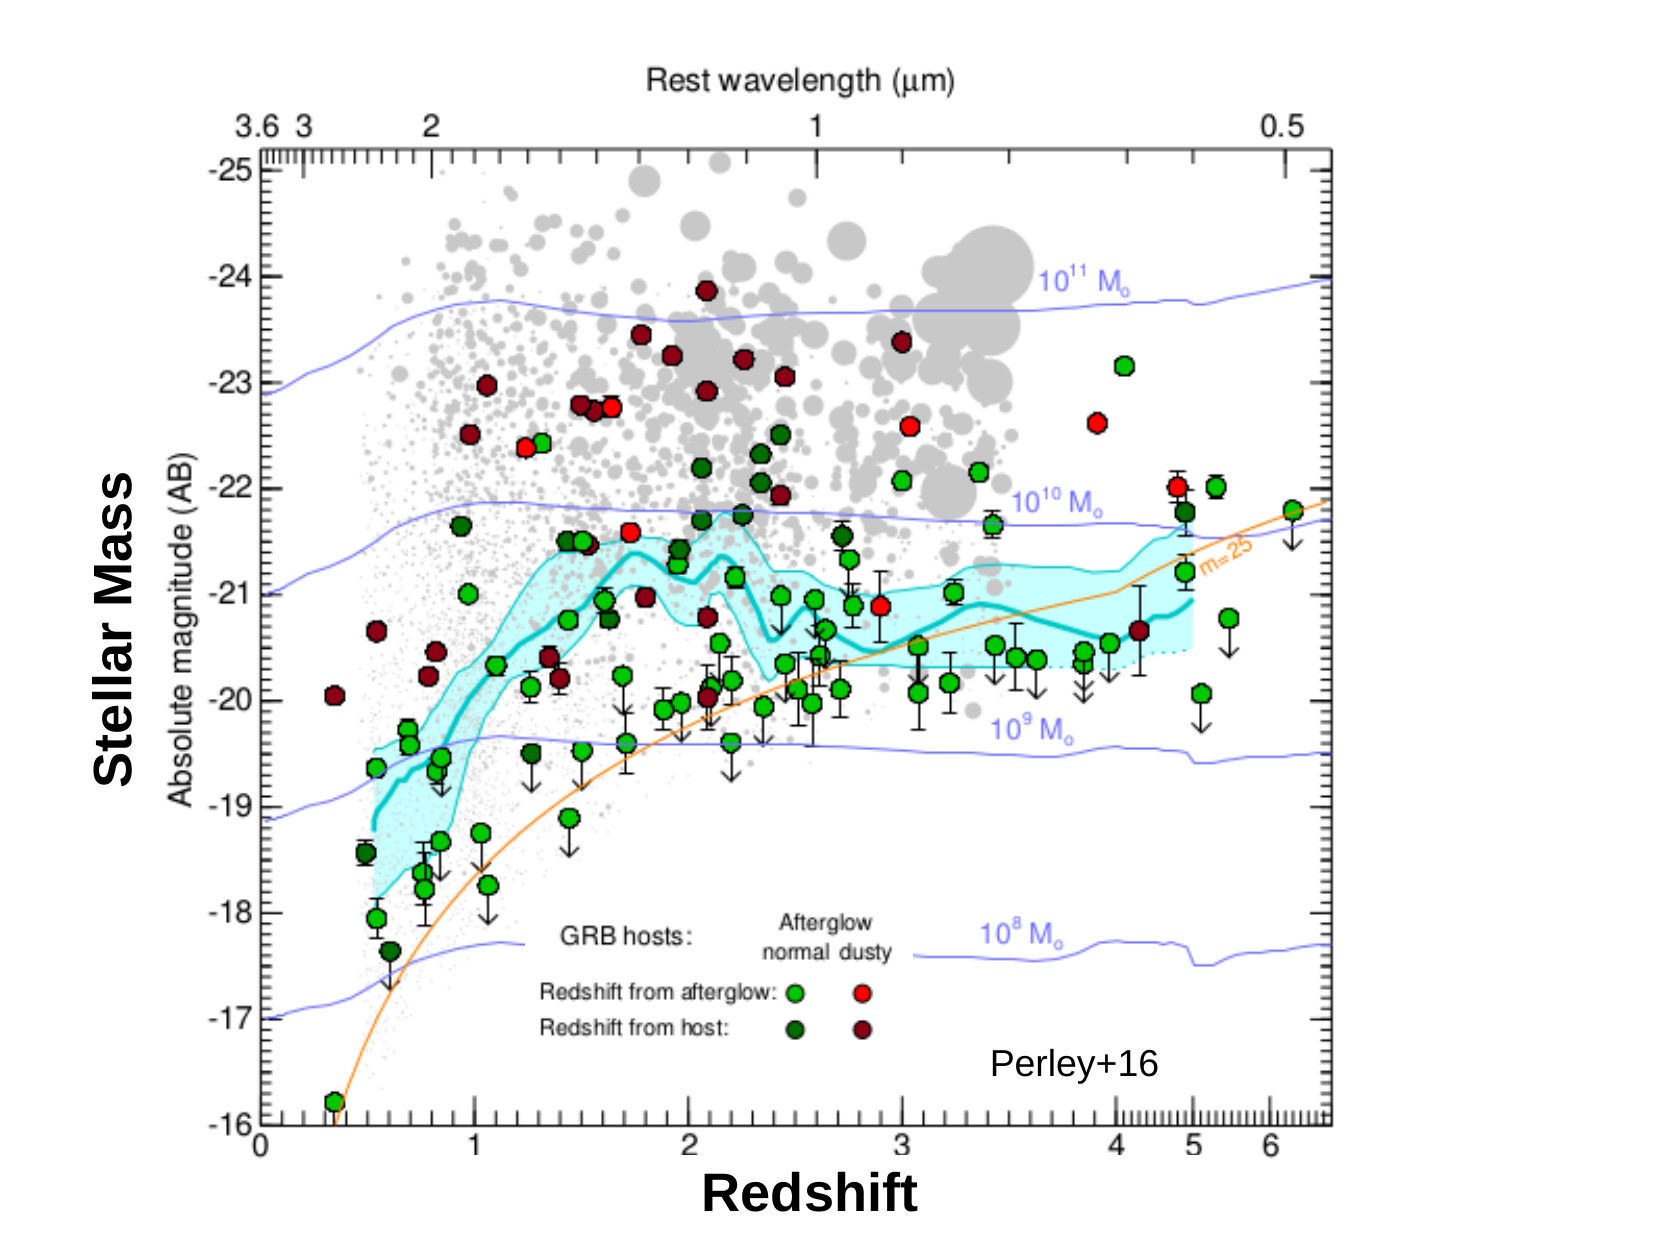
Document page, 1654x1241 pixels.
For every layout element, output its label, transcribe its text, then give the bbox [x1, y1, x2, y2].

text_box Perley+16 [975, 1035, 1306, 1092]
picture [150, 58, 1348, 1216]
text_box Redshift [375, 1155, 1246, 1231]
text_box Stellar Mass [75, 195, 151, 1066]
